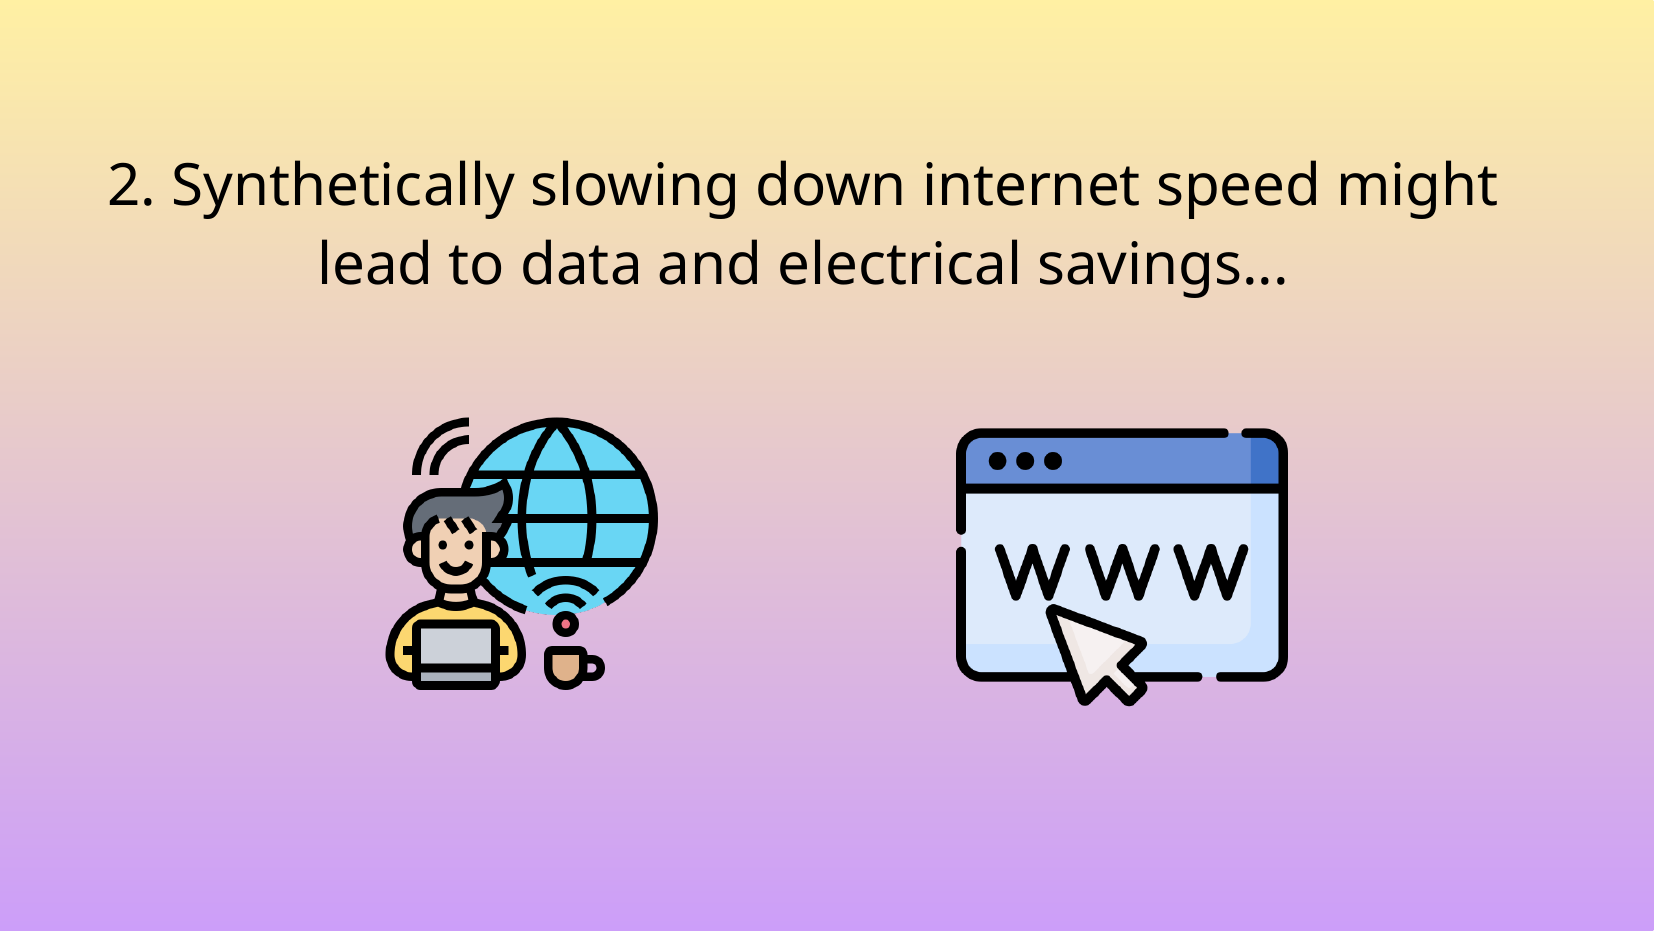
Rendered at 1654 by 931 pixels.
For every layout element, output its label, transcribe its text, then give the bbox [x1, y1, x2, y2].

picture [956, 401, 1288, 733]
text_box 2. Synthetically slowing down internet speed might lead to data and electrical savings... [47, 135, 1560, 293]
picture [381, 413, 662, 694]
